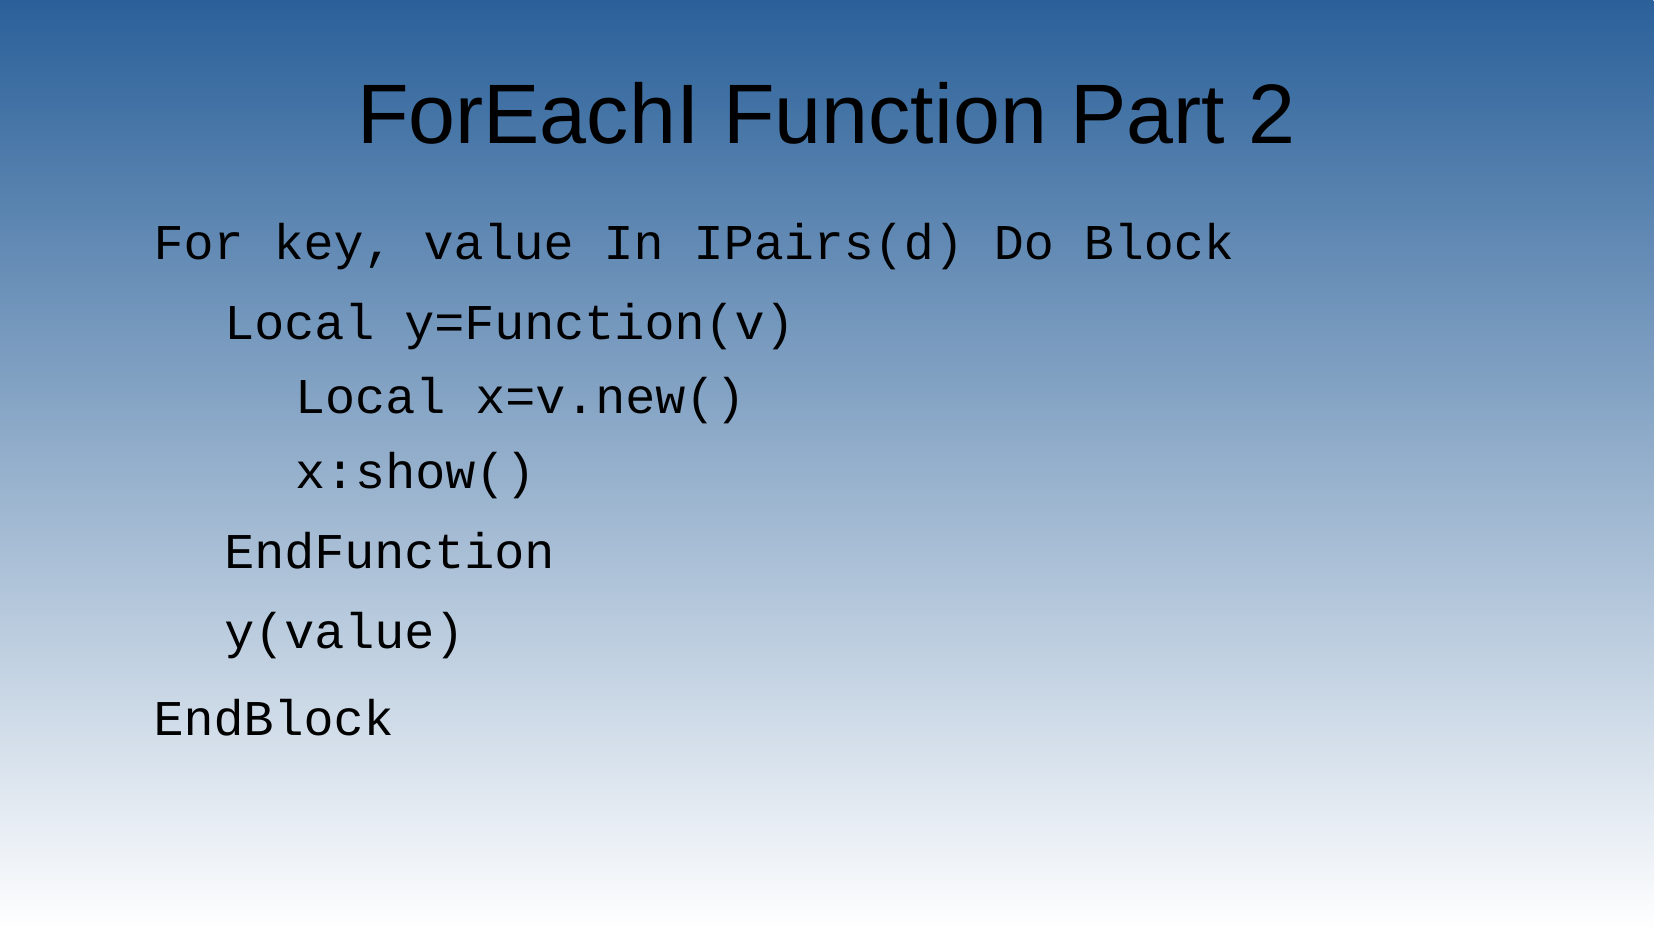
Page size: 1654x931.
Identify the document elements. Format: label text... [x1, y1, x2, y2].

title ForEachI Function Part 2 [82, 37, 1571, 193]
list For key, value In IPairs(d) Do Block Local y=Function(v) Local x=v.new() x:show() EndFunction y(value) EndBlock [82, 217, 1571, 757]
